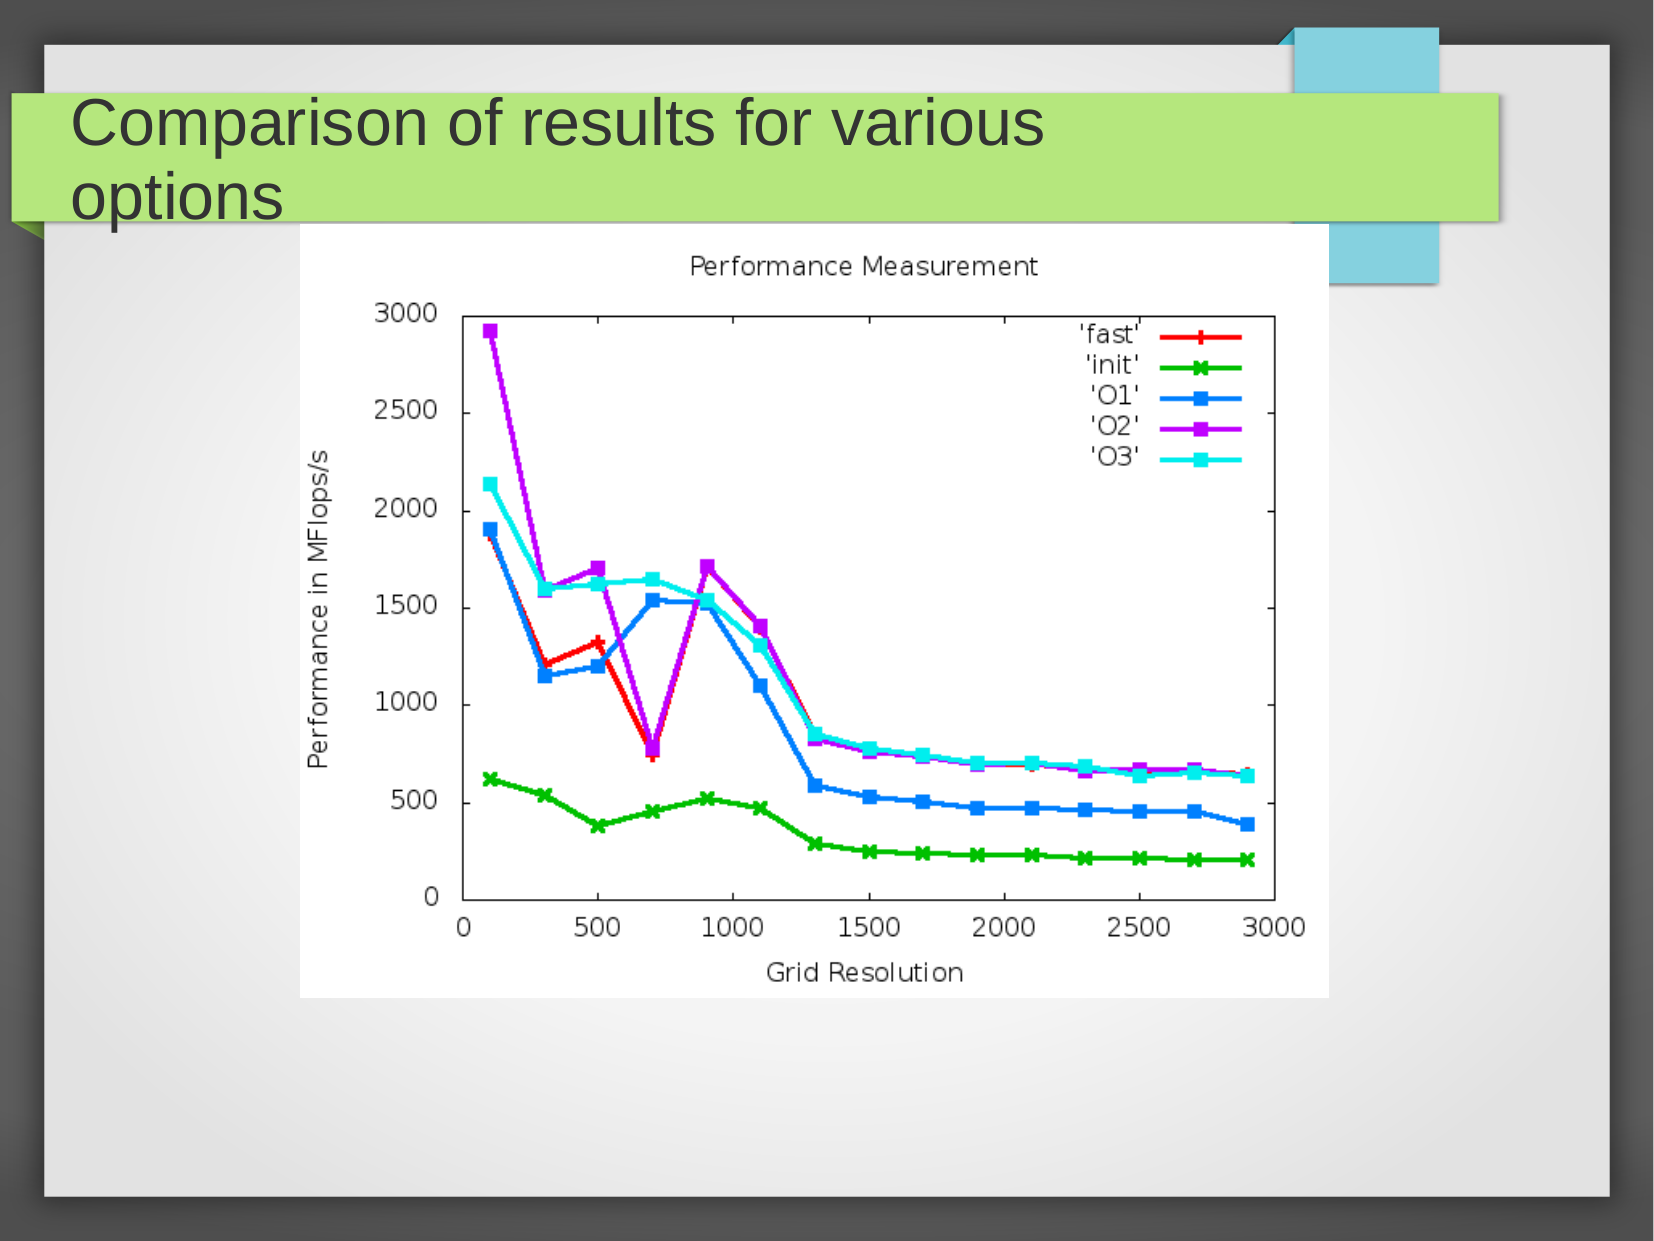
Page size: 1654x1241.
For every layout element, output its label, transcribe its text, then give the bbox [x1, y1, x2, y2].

title Comparison of results for various options [70, 85, 1229, 234]
picture [0, 0, 1654, 1241]
